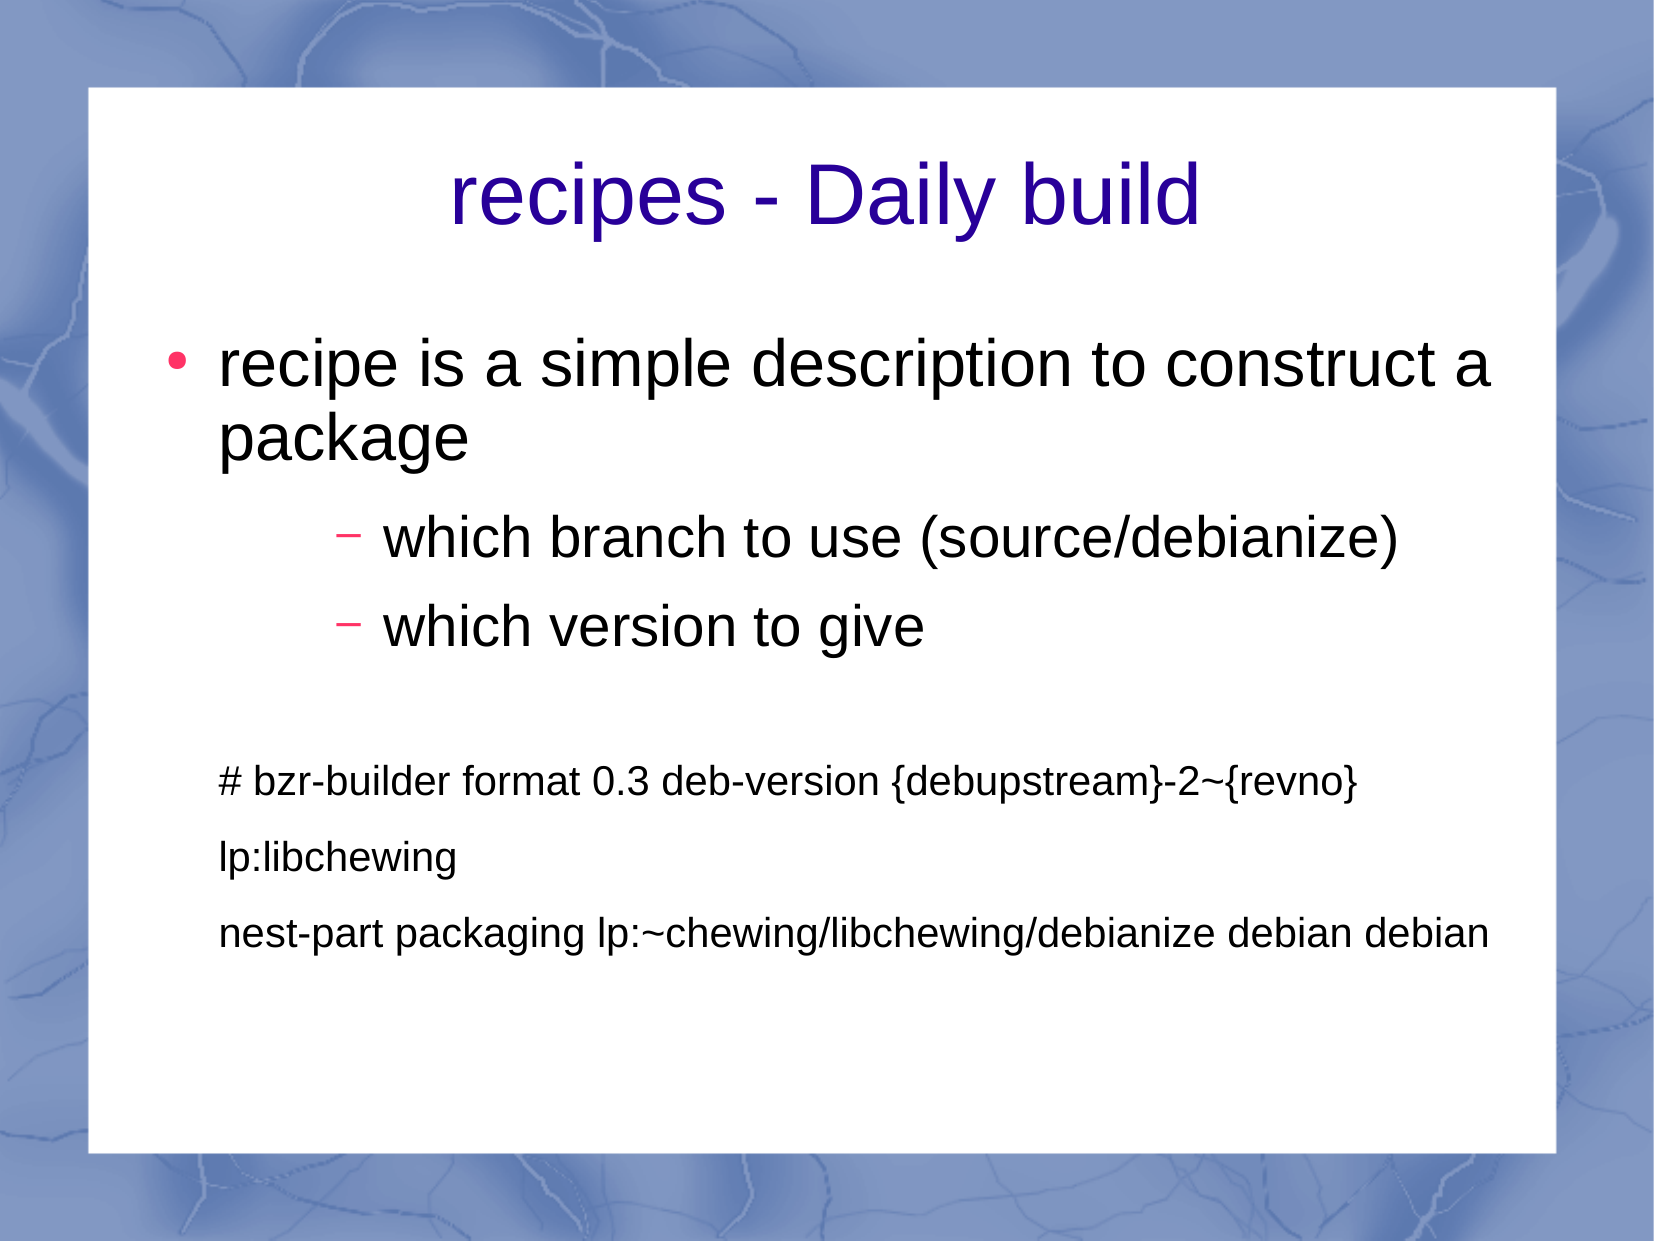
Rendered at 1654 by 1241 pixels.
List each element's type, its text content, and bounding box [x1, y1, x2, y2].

picture [0, 0, 1654, 1241]
title recipes - Daily build [118, 90, 1536, 298]
list recipe is a simple description to construct a package which branch to use (source/debianize) which version to give # bzr-builder format 0.3 deb-version {debupstream}-2~{revno} lp:libchewing nest-part packaging lp:~chewing/libchewing/debianize debian debian [147, 325, 1506, 1031]
